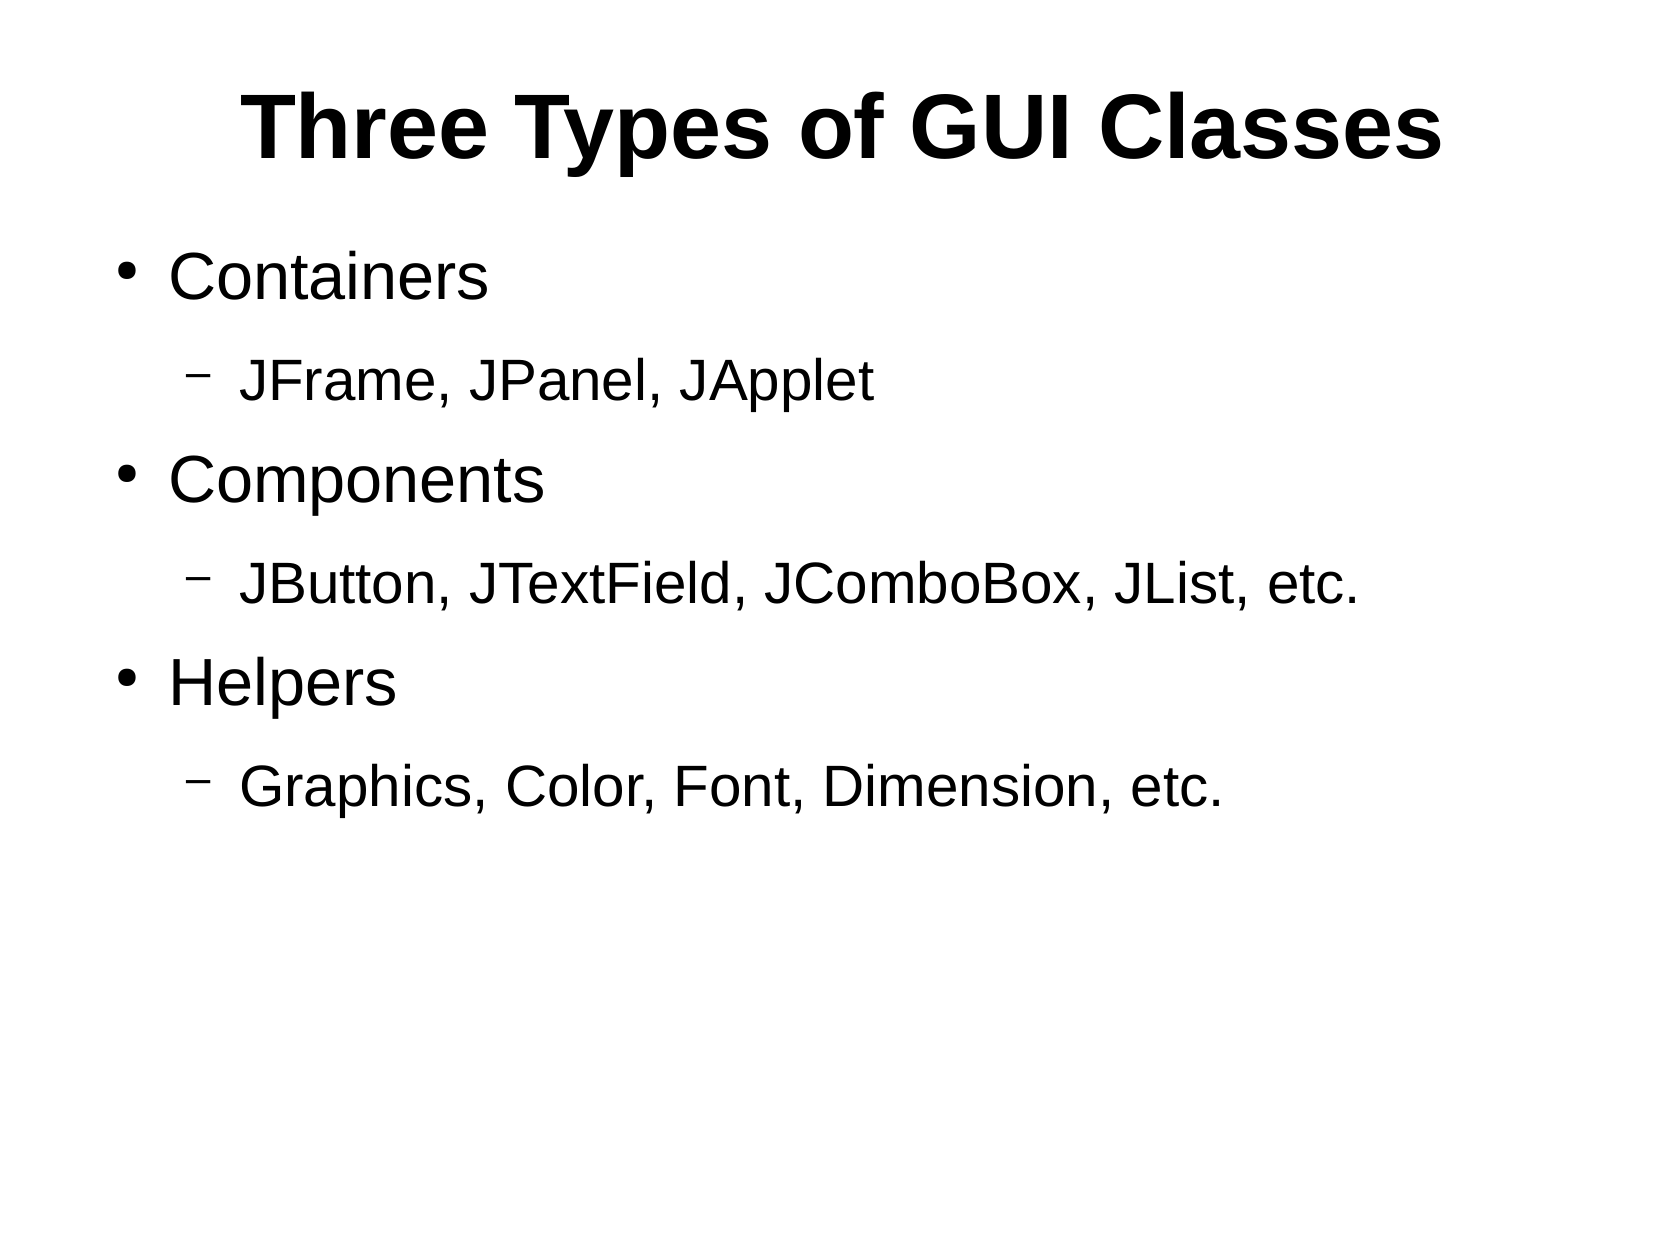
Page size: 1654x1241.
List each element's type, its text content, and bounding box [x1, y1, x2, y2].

list Containers JFrame, JPanel, JApplet Components JButton, JTextField, JComboBox, JList, etc. Helpers Graphics, Color, Font, Dimension, etc. [82, 225, 1538, 1186]
title Three Types of GUI Classes [82, 49, 1571, 196]
